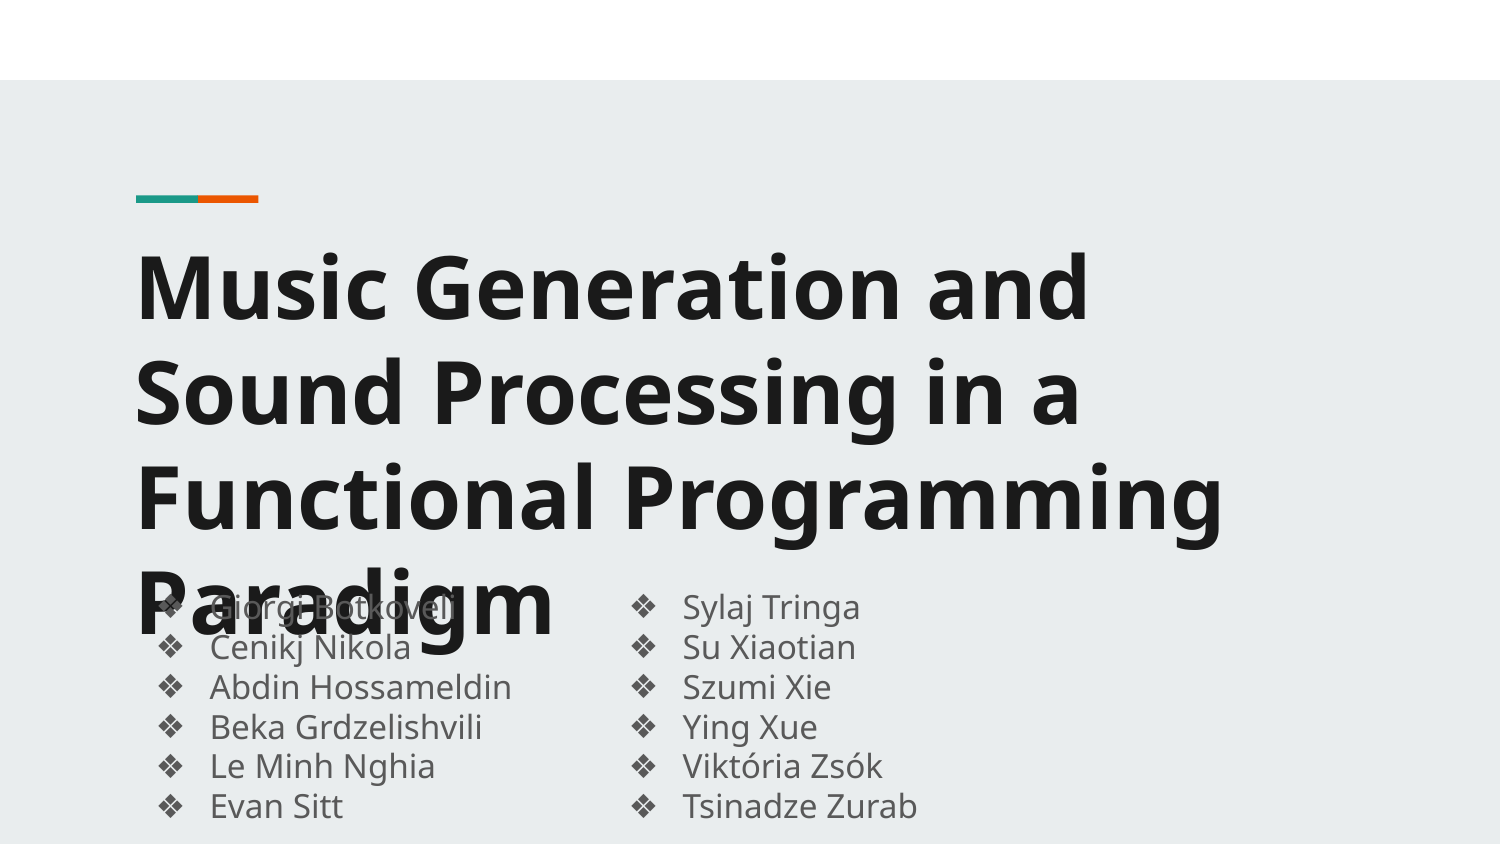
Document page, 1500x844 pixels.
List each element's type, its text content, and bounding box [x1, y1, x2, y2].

text_box Sylaj Tringa Su Xiaotian Szumi Xie Ying Xue Viktória Zsók Tsinadze Zurab [592, 571, 1198, 750]
title Music Generation and Sound Processing in a Functional Programming Paradigm [119, 216, 1381, 572]
subtitle Giorgi Botkoveli Cenikj Nikola Abdin Hossameldin Beka Grdzelishvili Le Minh Nghia Evan Sitt [119, 571, 593, 812]
